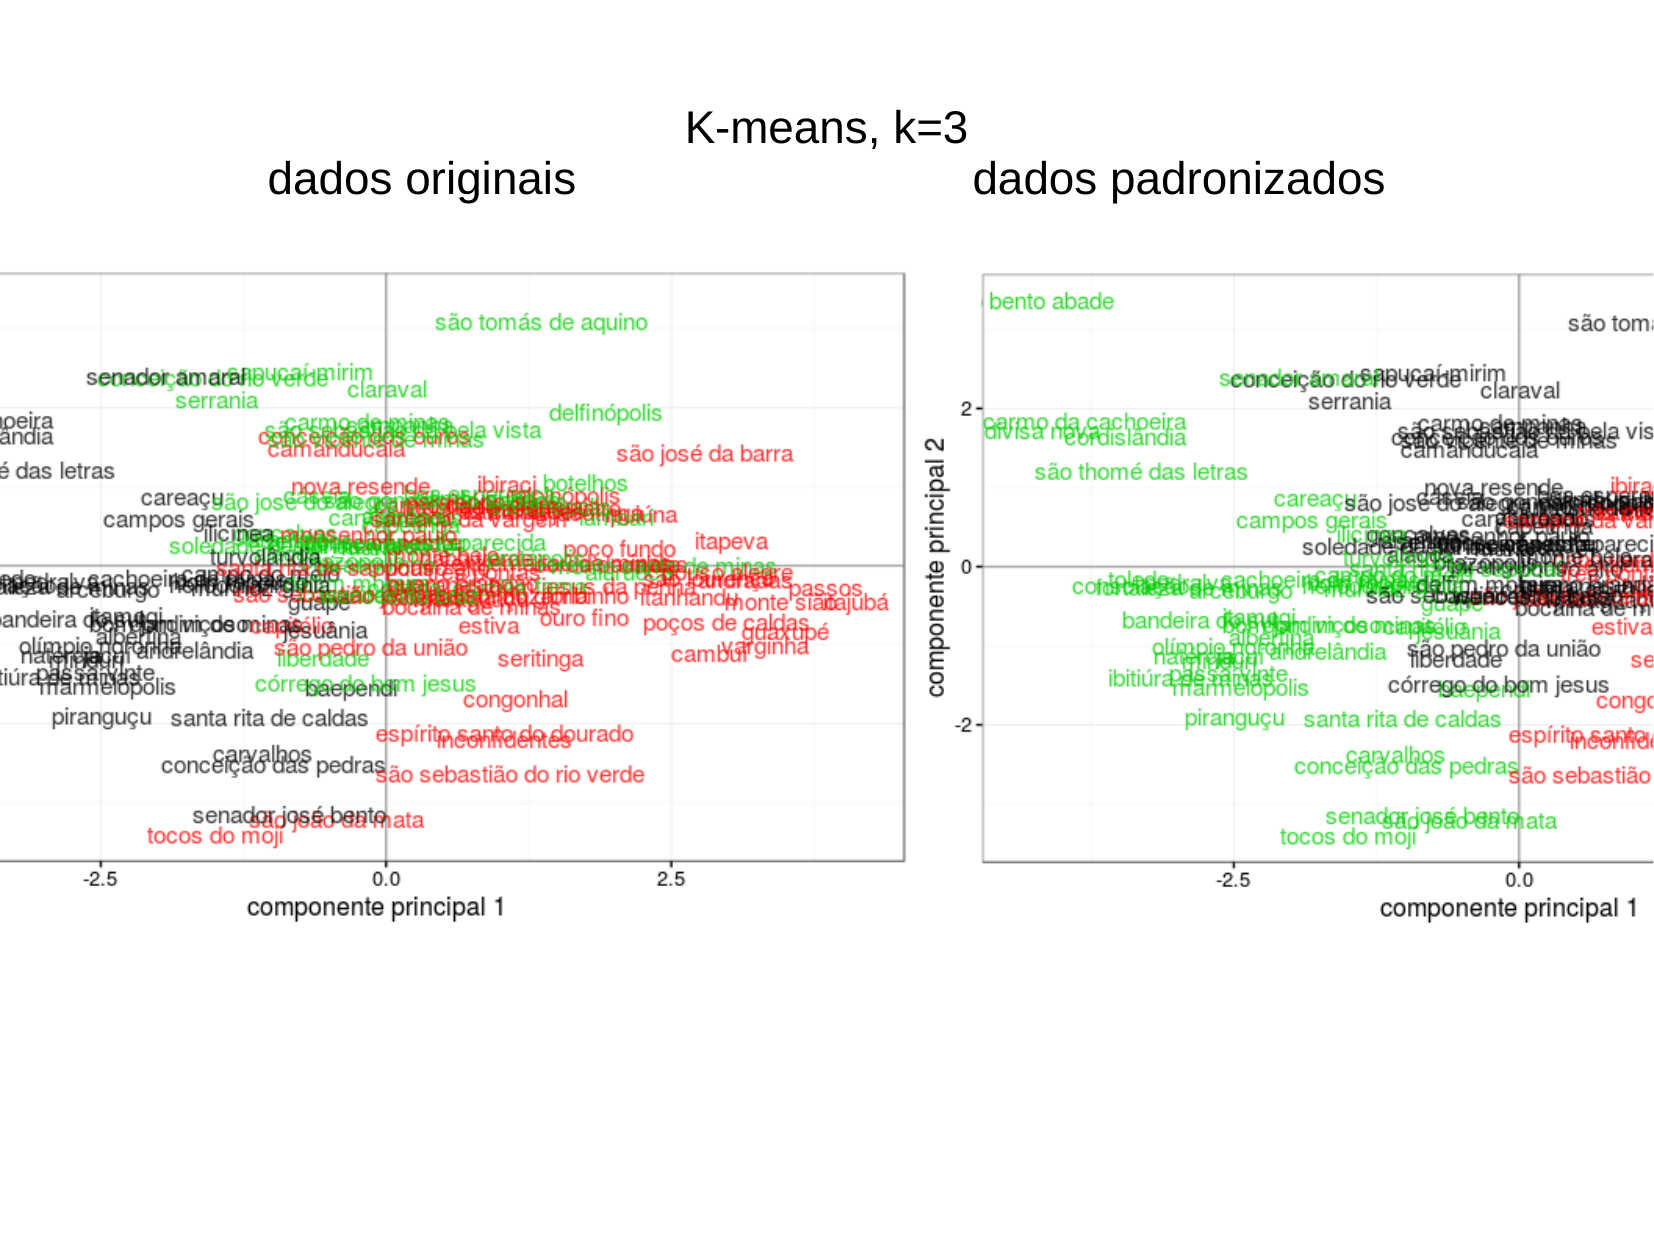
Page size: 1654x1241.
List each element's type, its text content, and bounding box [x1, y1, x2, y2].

title K-means, k=3 dados originais dados padronizados [82, 49, 1571, 225]
picture [0, 224, 1654, 934]
